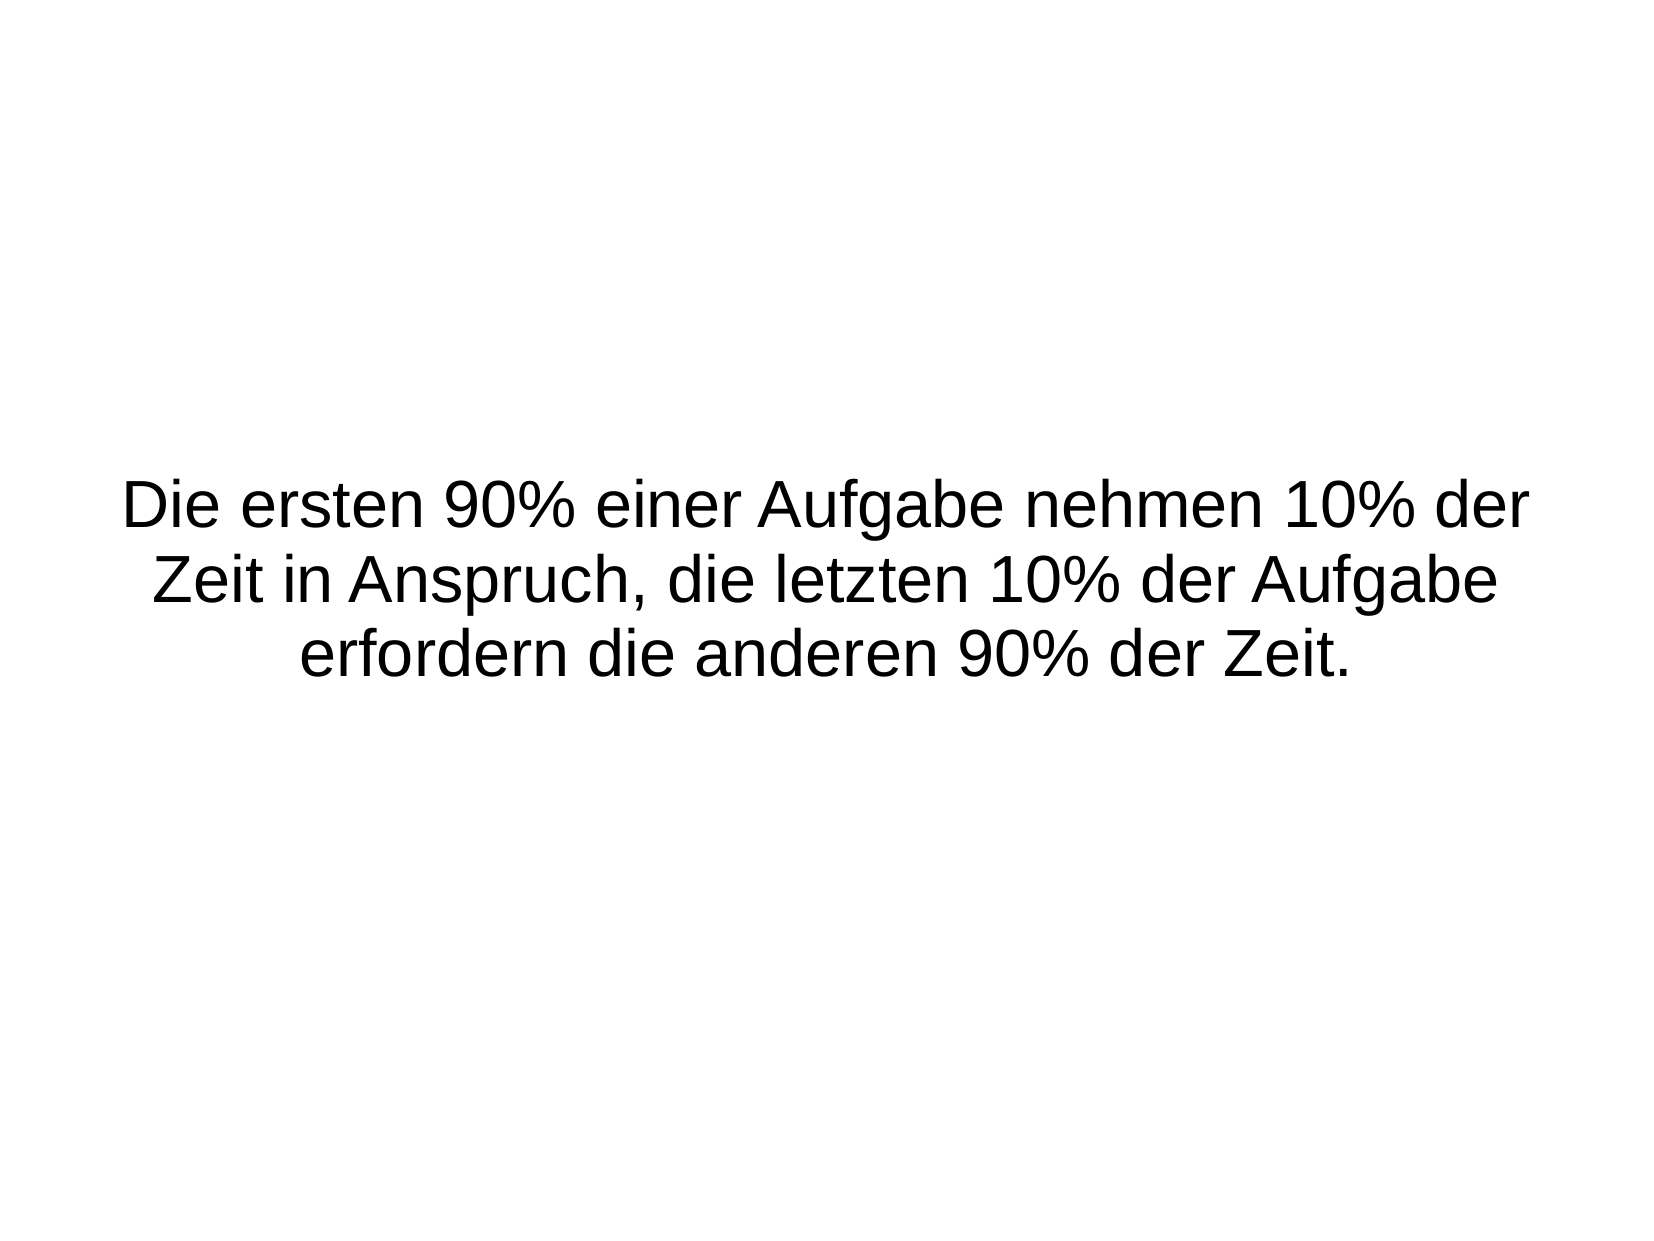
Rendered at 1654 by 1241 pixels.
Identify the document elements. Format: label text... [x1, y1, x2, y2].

subtitle Die ersten 90% einer Aufgabe nehmen 10% der Zeit in Anspruch, die letzten 10% der Aufgabe erfordern die anderen 90% der Zeit. [82, 49, 1571, 1109]
